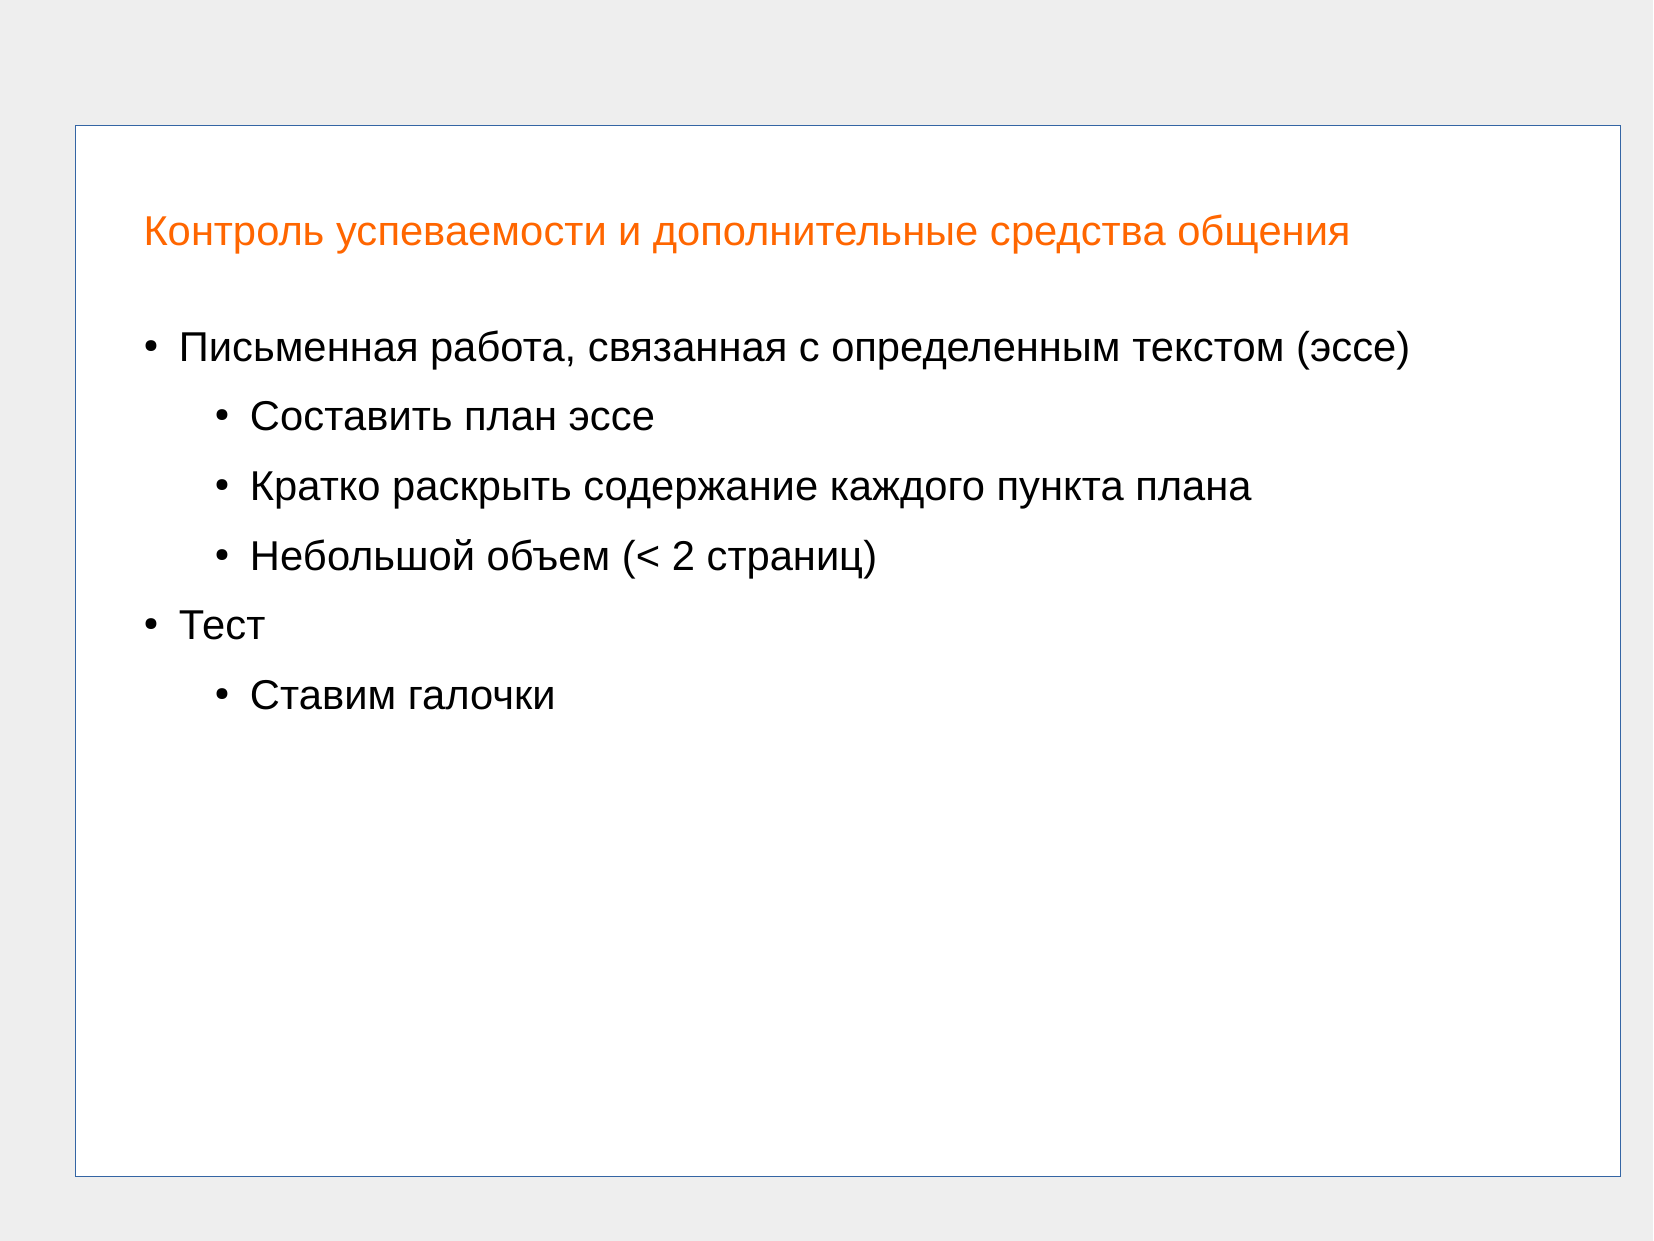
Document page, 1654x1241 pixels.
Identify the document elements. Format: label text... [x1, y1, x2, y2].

subtitle Контроль успеваемости и дополнительные средства общения Письменная работа, связанная с определенным текстом (эссе) Составить план эссе Кратко раскрыть содержание каждого пункта плана Небольшой объем (< 2 страниц) Тест Ставим галочки [143, 207, 1539, 1063]
text_box [75, 125, 1621, 1177]
